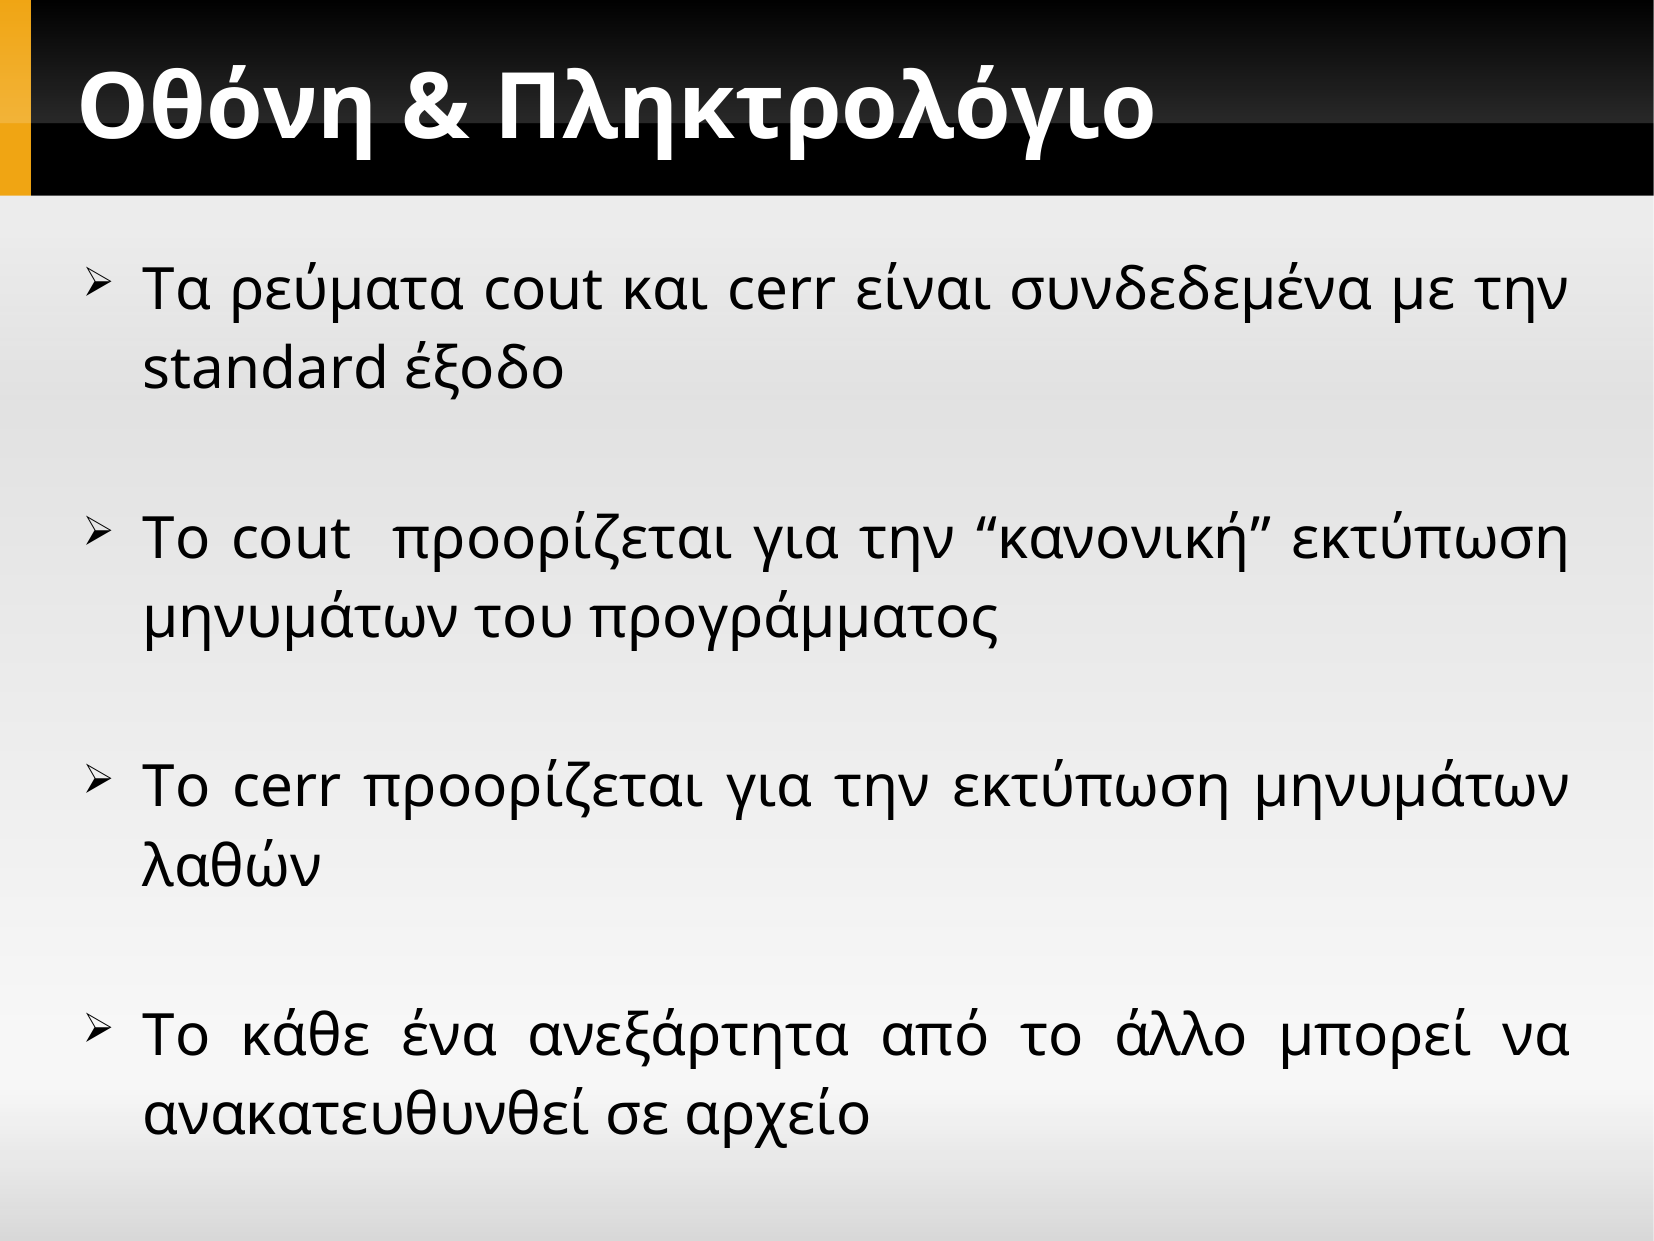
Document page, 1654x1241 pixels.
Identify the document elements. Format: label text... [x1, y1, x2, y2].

picture [0, 0, 1654, 1241]
subtitle Τα ρεύματα cout και cerr είναι συνδεδεμένα με την standard έξοδο Το cout προορίζεται για την “κανονική” εκτύπωση μηνυμάτων του προγράμματος Το cerr προορίζεται για την εκτύπωση μηνυμάτων λαθών Το κάθε ένα ανεξάρτητα από το άλλο μπορεί να ανακατευθυνθεί σε αρχείο [82, 297, 1571, 1102]
title Οθόνη & Πληκτρολόγιο [76, 0, 1565, 208]
